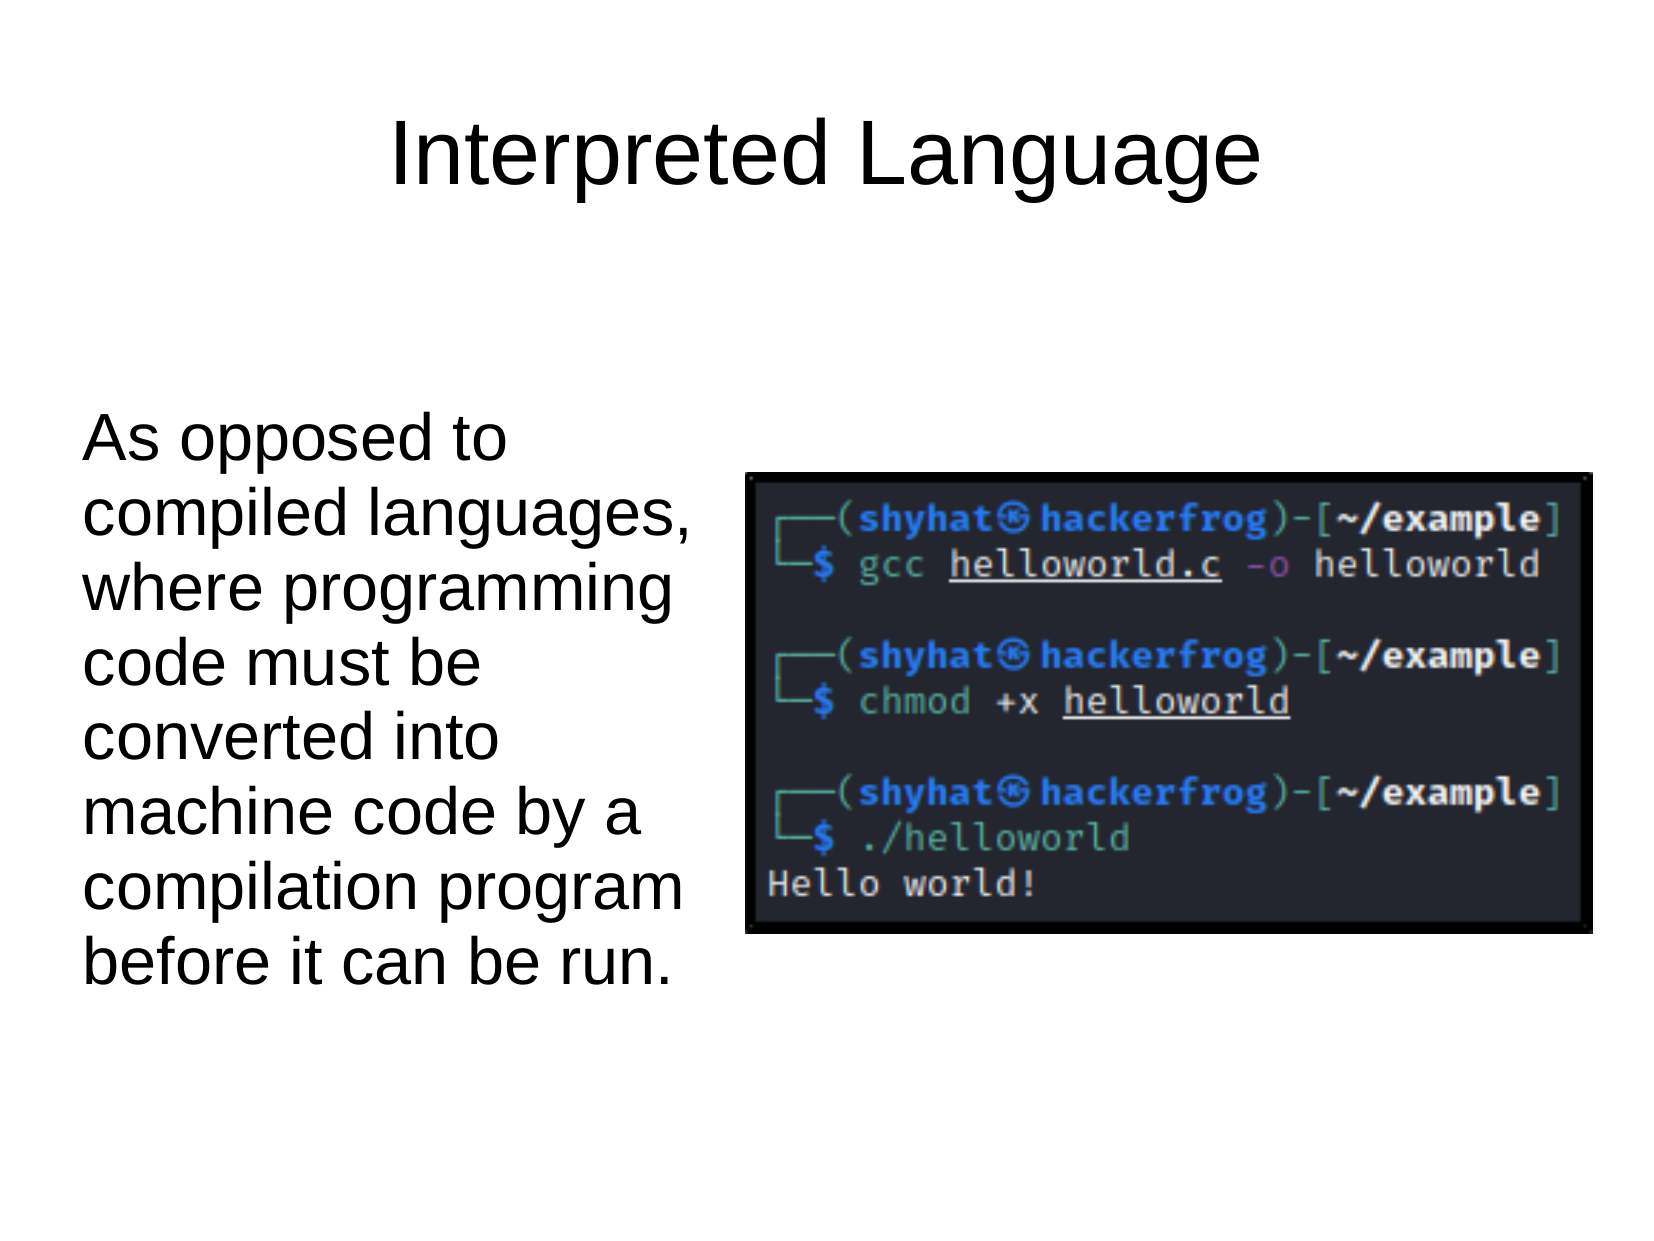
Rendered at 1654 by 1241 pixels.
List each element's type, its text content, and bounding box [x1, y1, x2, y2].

picture [745, 472, 1593, 934]
title Interpreted Language [82, 49, 1571, 257]
subtitle As opposed to compiled languages, where programming code must be converted into machine code by a compilation program before it can be run. [82, 290, 1571, 1109]
